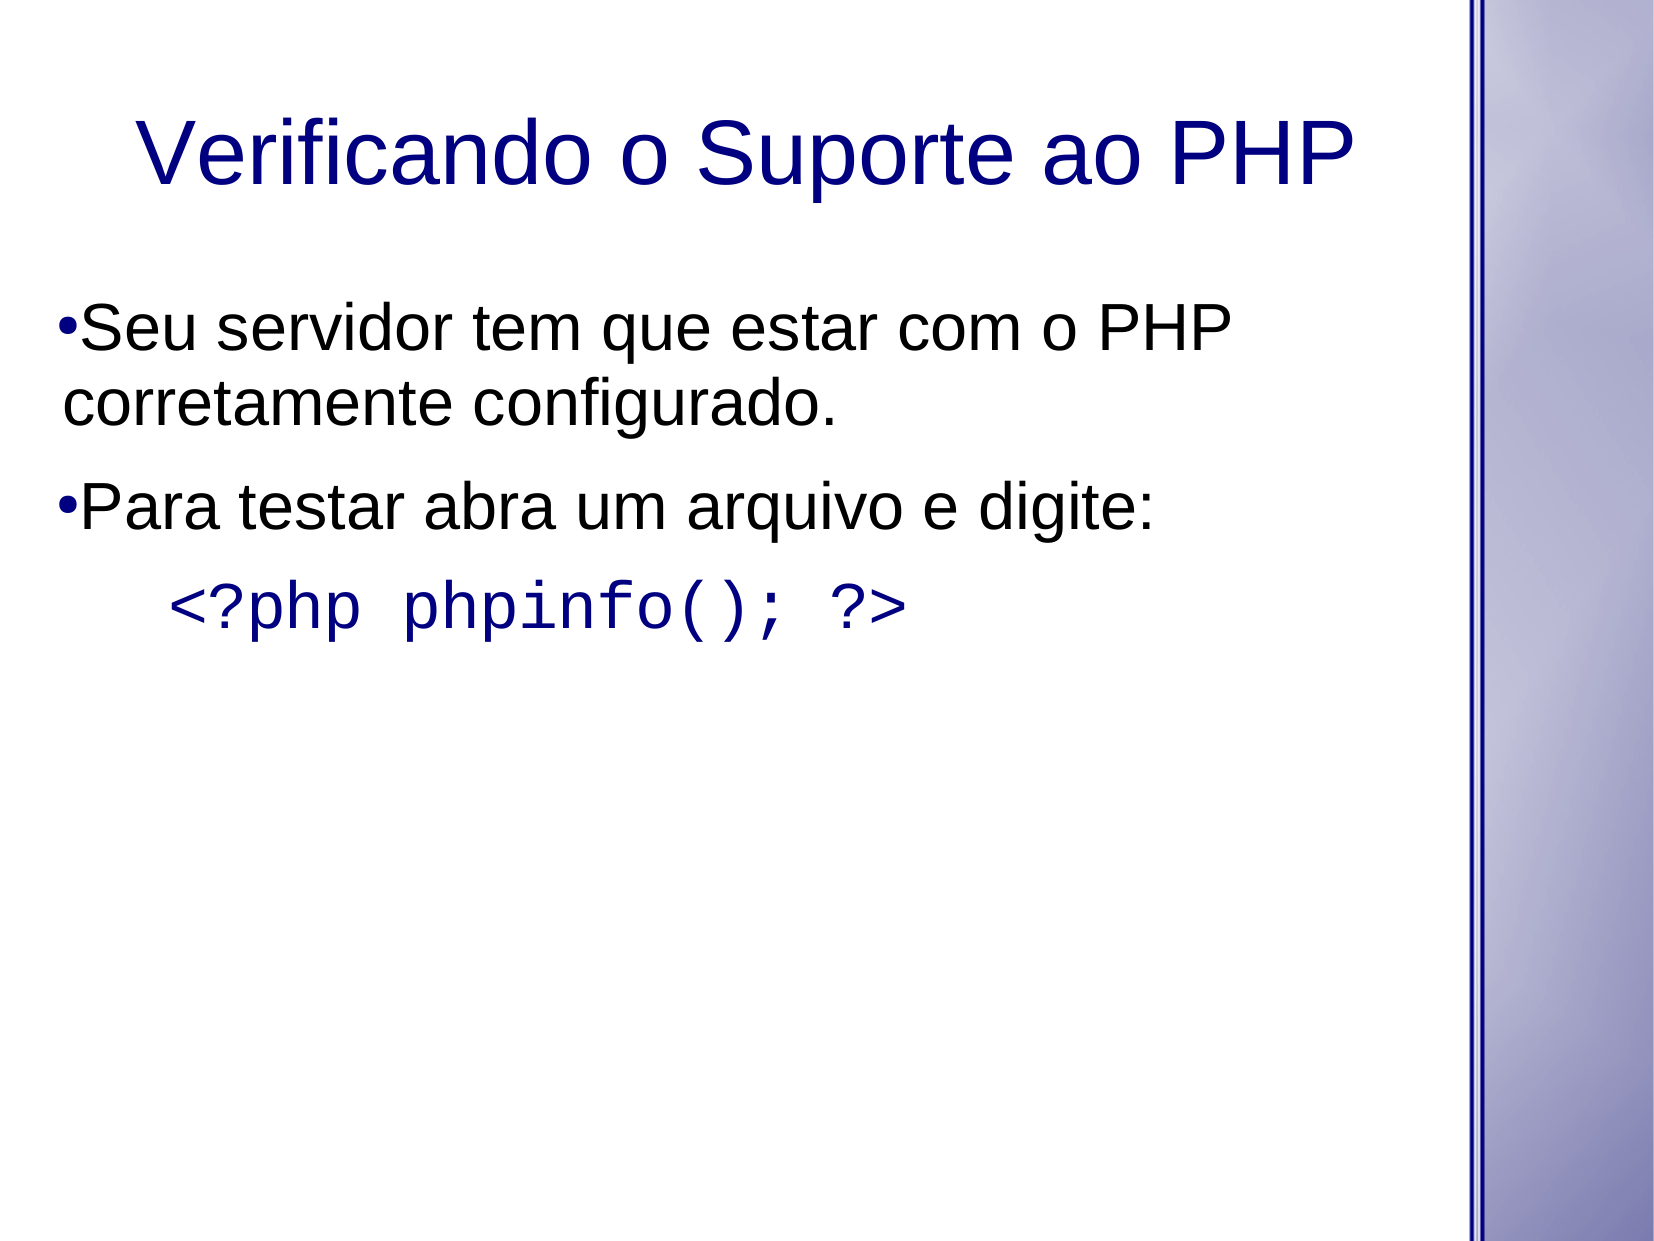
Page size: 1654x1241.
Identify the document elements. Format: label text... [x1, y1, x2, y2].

list Seu servidor tem que estar com o PHP corretamente configurado. Para testar abra um arquivo e digite: <?php phpinfo(); ?> [47, 290, 1447, 1109]
picture [0, 0, 1654, 1241]
title Verificando o Suporte ao PHP [47, 49, 1447, 257]
